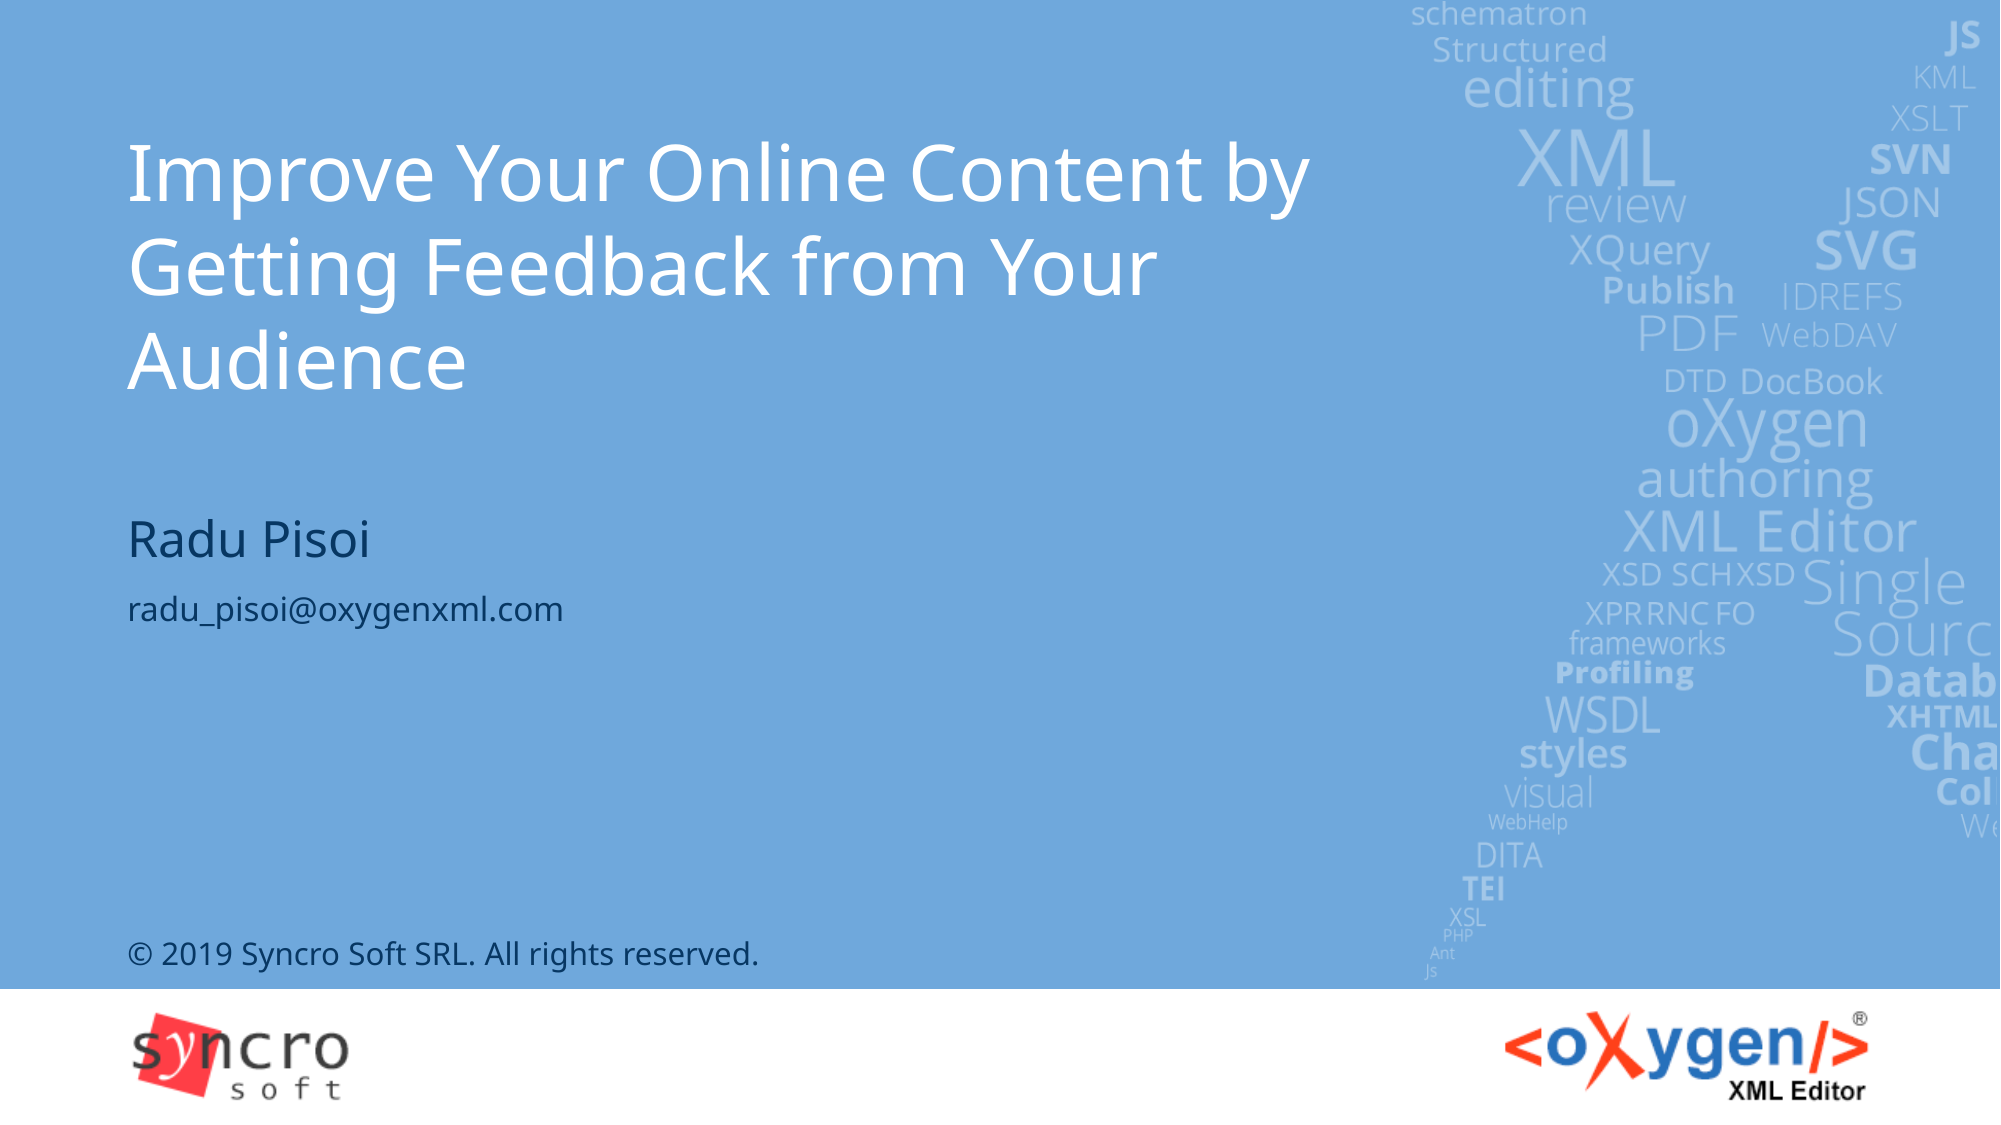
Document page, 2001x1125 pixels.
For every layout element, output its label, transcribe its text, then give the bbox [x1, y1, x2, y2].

picture [112, 999, 369, 1116]
picture [1493, 999, 1888, 1116]
text_box Radu Pisoi radu_pisoi@oxygenxml.com [112, 499, 1121, 713]
subtitle © 2019 Syncro Soft SRL. All rights reserved. [112, 869, 930, 980]
picture [1390, 1, 1997, 990]
text_box [0, 989, 2000, 1125]
title Improve Your Online Content by Getting Feedback from Your Audience [112, 112, 1390, 413]
